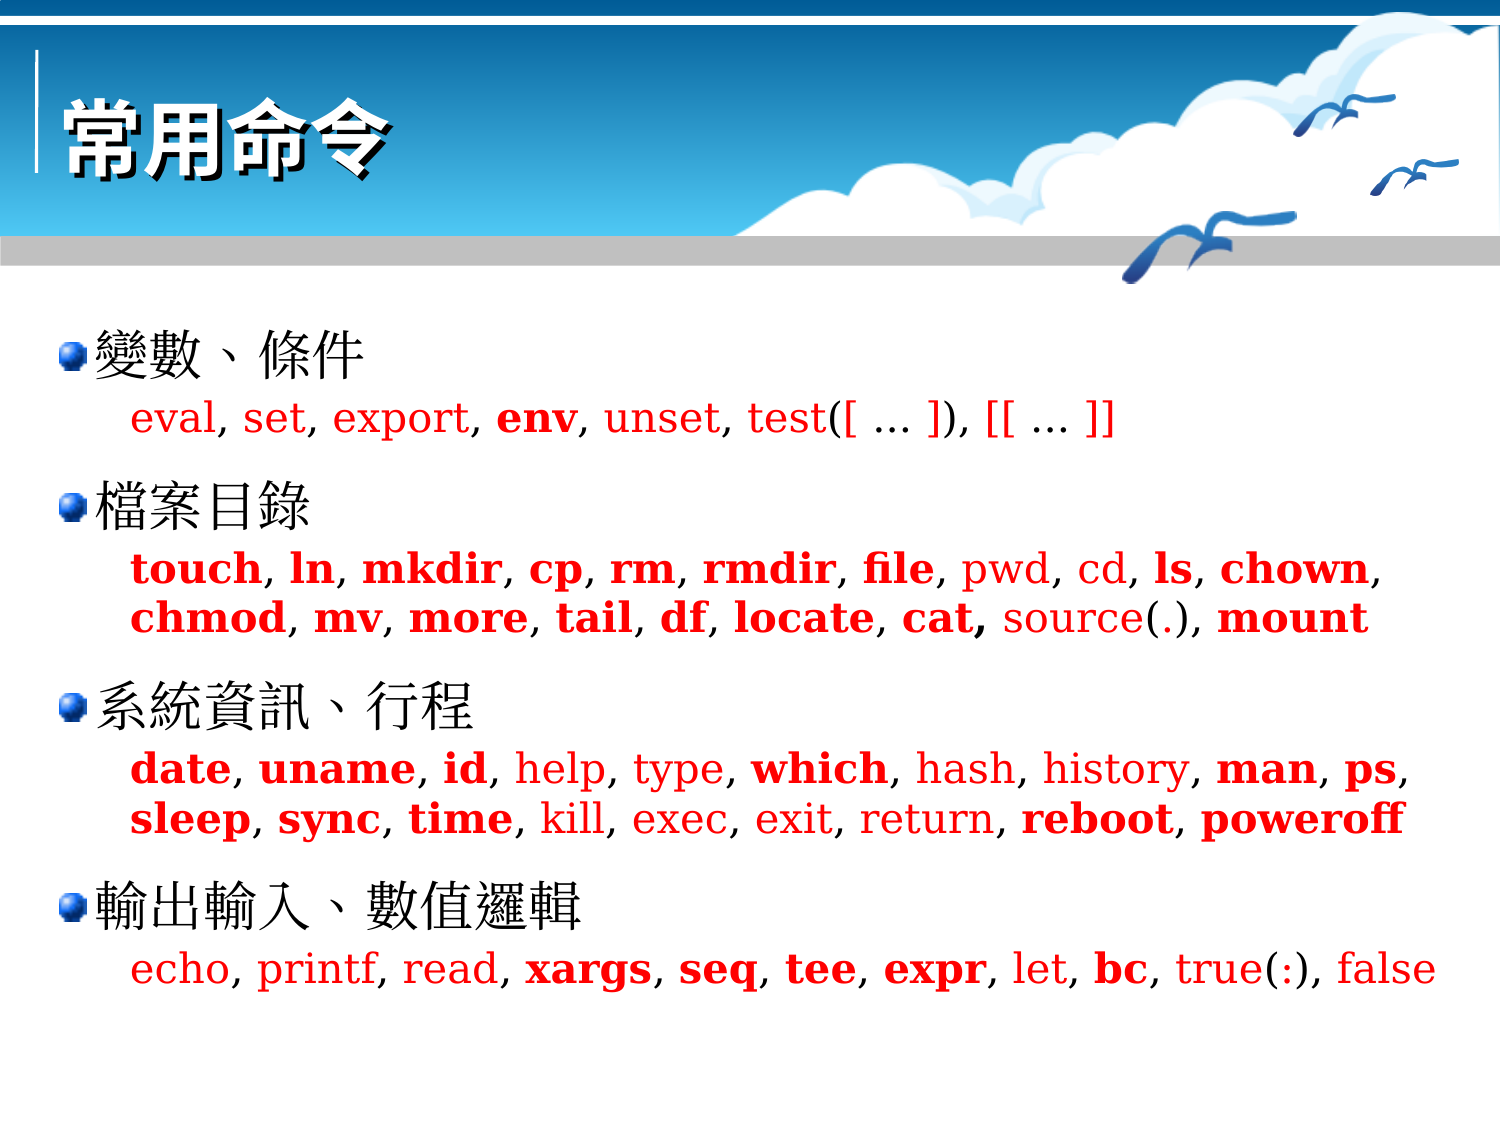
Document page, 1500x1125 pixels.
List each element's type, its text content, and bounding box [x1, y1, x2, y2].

picture [730, 12, 1500, 284]
title 常用命令 [59, 86, 1465, 186]
list 變數、條件 eval, set, export, env, unset, test([ ... ]), [[ ... ]] 檔案目錄 touch, ln, mkdir, cp, rm, rmdir, file, pwd, cd, ls, chown, chmod, mv, more, tail, df, locate, cat, source(.), mount 系統資訊、行程 date, uname, id, help, type, which, hash, history, man, ps, sleep, sync, time, kill, exec, exit, return, reboot, poweroff 輸出輸入、數值邏輯 echo, printf, read, xargs, seq, tee, expr, let, bc, true(:), false [59, 324, 1441, 1096]
